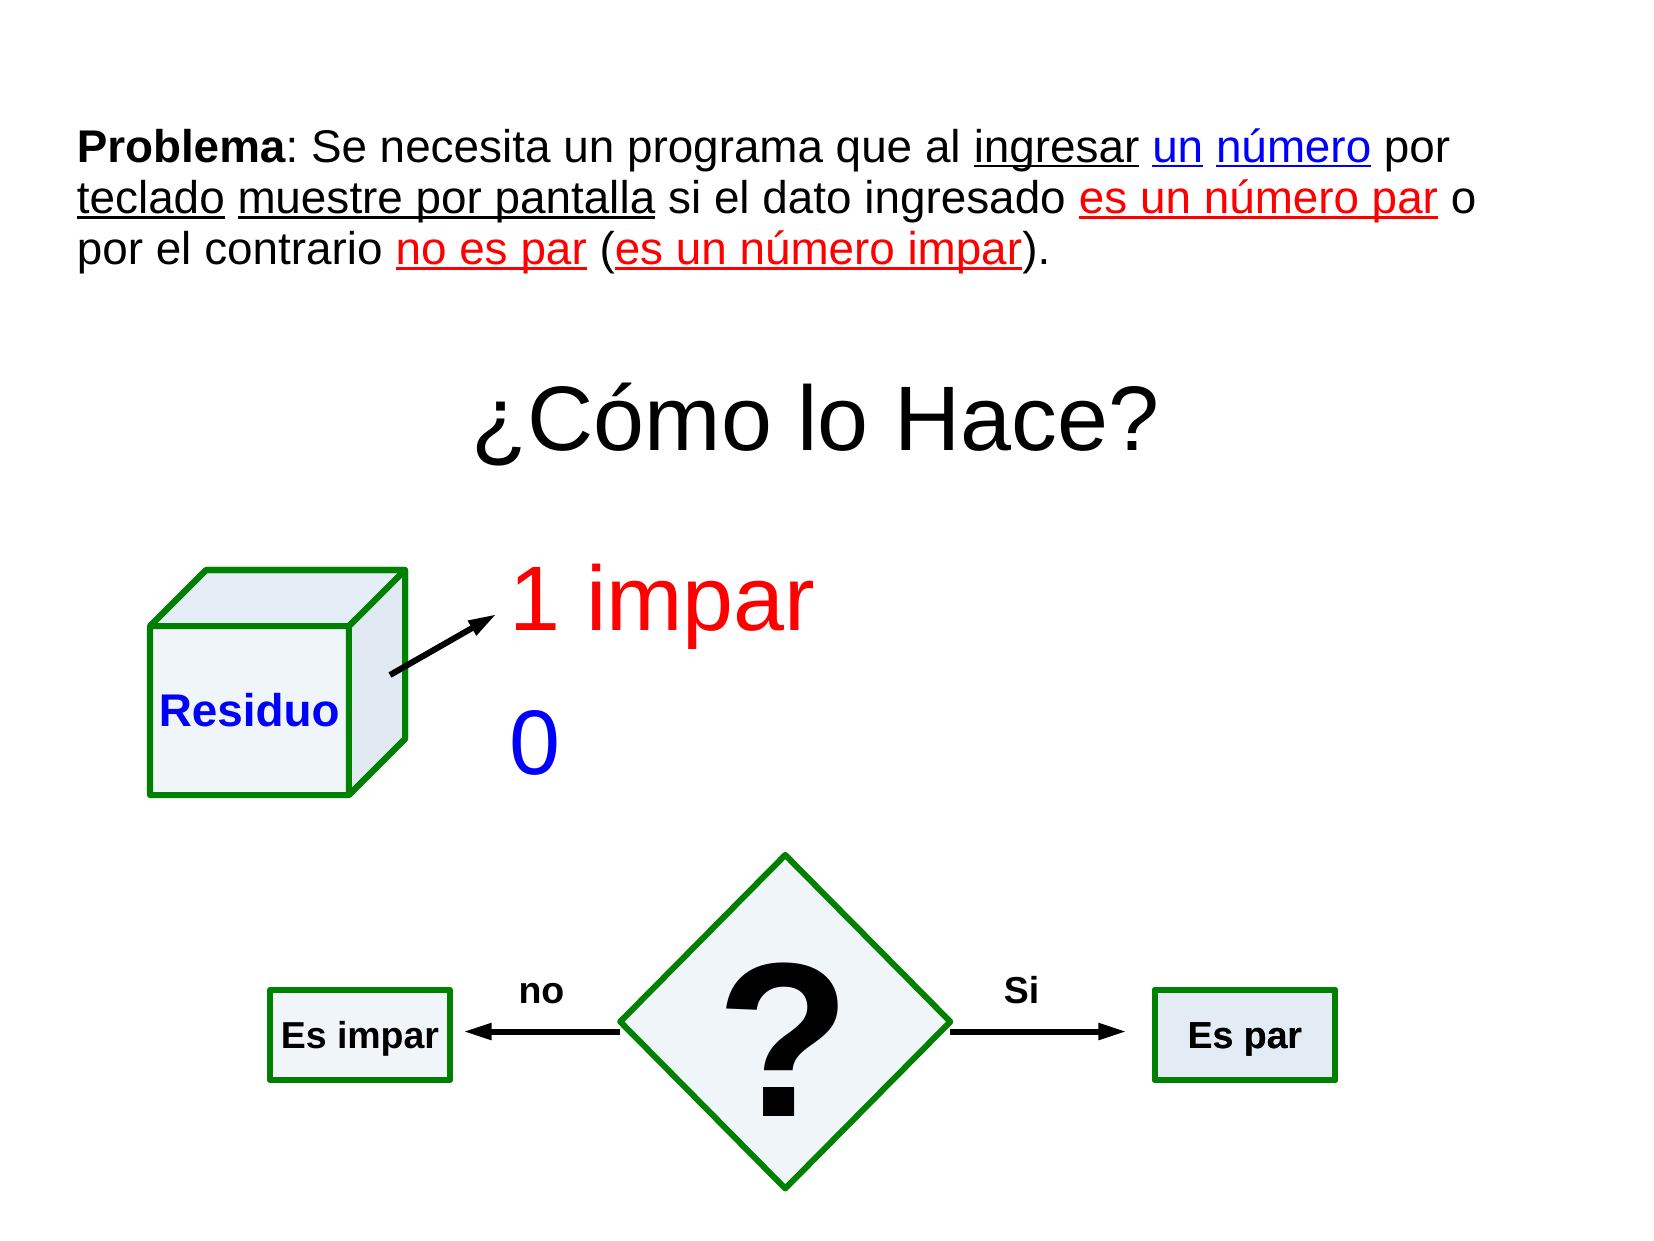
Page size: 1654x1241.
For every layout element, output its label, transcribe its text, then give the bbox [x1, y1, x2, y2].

text_box Es par [1155, 990, 1336, 1081]
text_box Residuo [150, 627, 348, 796]
text_box [620, 940, 701, 1104]
title ¿Cómo lo Hace? [71, 315, 1561, 523]
text_box Es impar [270, 990, 451, 1081]
text_box Si [1021, 953, 1074, 1028]
text_box 1 impar 0 [495, 488, 841, 854]
text_box ? [701, 909, 1021, 1171]
text_box no [503, 953, 602, 1028]
text_box [731, 854, 839, 909]
subtitle Problema: Se necesita un programa que al ingresar un número por teclado muestre por pantalla si el dato ingresado es un número par o por el contrario no es par (es un número impar). [76, 105, 1510, 291]
text_box [767, 1171, 803, 1189]
